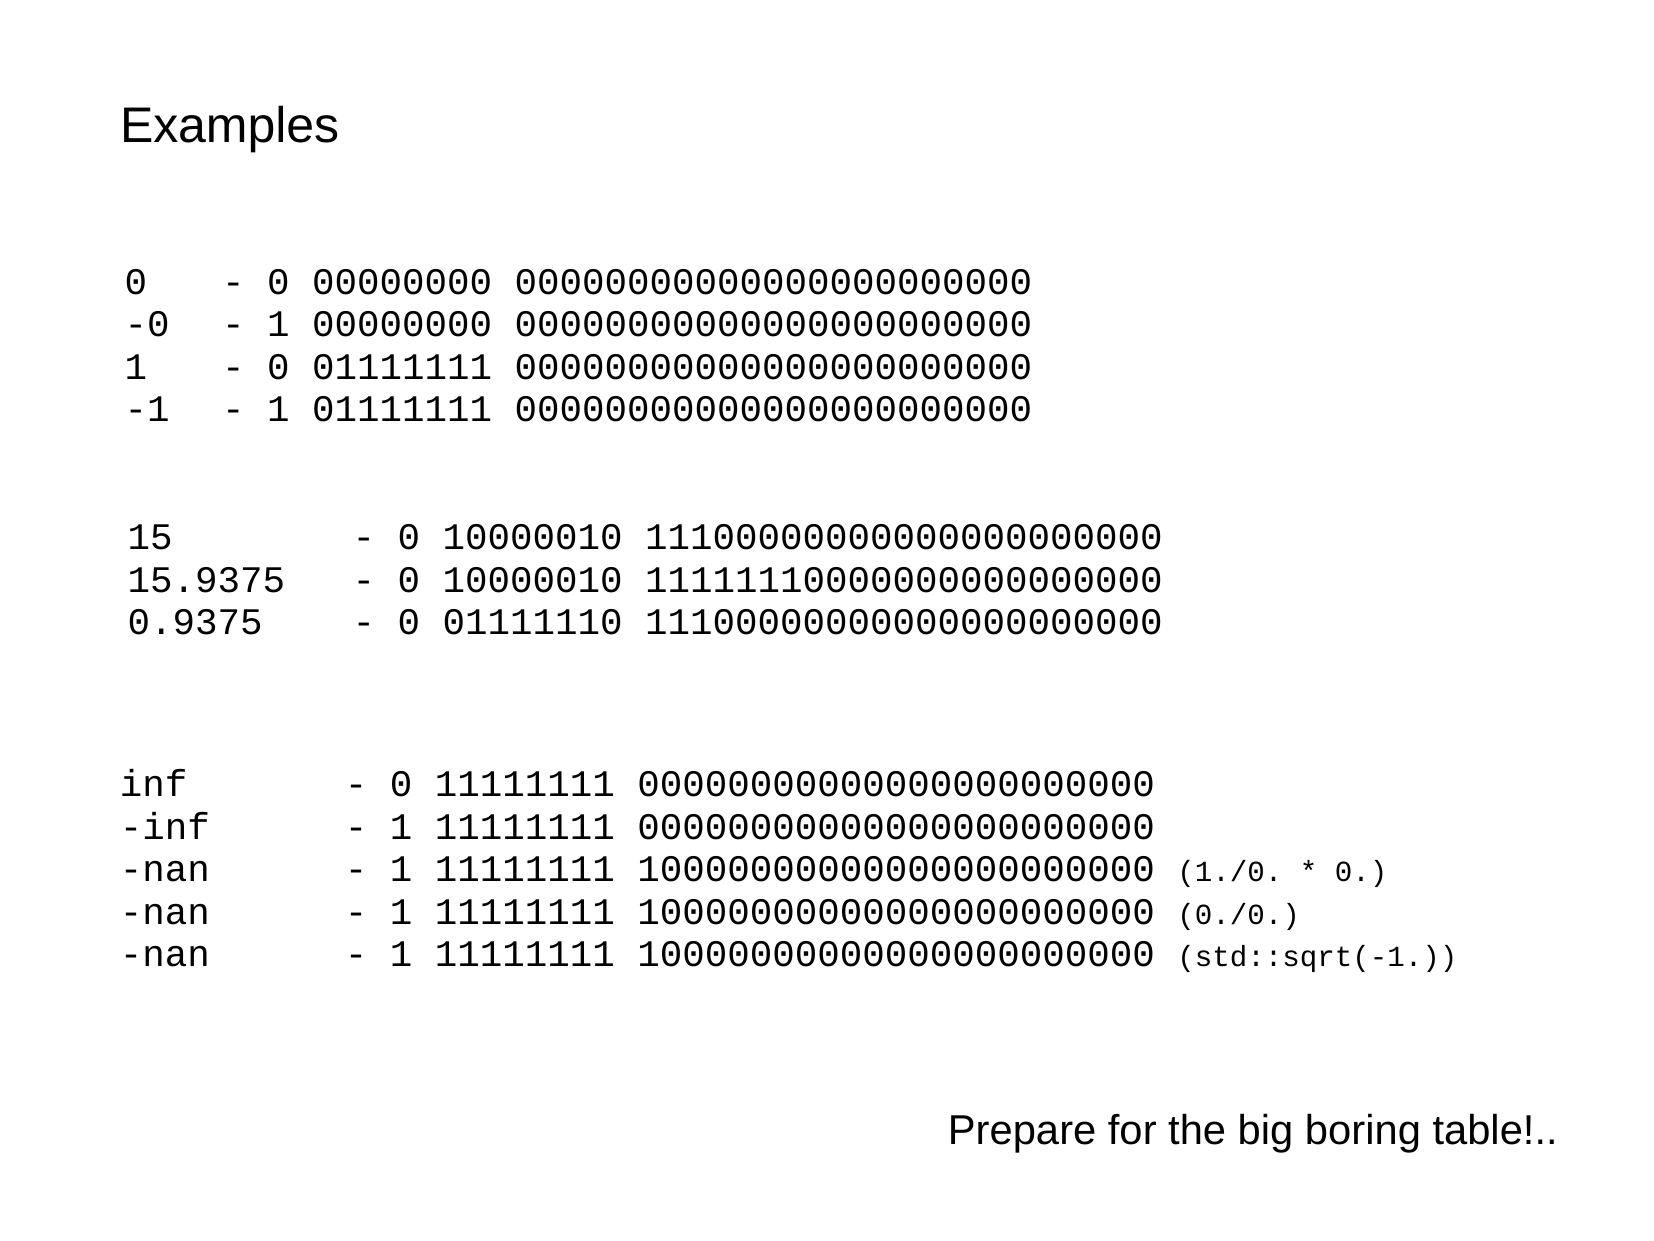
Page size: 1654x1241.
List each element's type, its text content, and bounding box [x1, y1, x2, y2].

text_box Examples [105, 90, 921, 161]
text_box Prepare for the big boring table!.. [933, 1099, 1579, 1171]
text_box inf - 0 11111111 00000000000000000000000 -inf - 1 11111111 00000000000000000000000 -nan - 1 11111111 10000000000000000000000 (1./0. * 0.) -nan - 1 11111111 10000000000000000000000 (0./0.) -nan - 1 11111111 10000000000000000000000 (std::sqrt(-1.)) [105, 715, 1516, 1052]
text_box 15 - 0 10000010 11100000000000000000000 15.9375 - 0 10000010 11111110000000000000000 0.9375 - 0 01111110 11100000000000000000000 [112, 510, 1201, 654]
text_box 0 - 0 00000000 00000000000000000000000 -0 - 1 00000000 00000000000000000000000 1 - 0 01111111 00000000000000000000000 -1 - 1 01111111 00000000000000000000000 [109, 255, 1364, 466]
